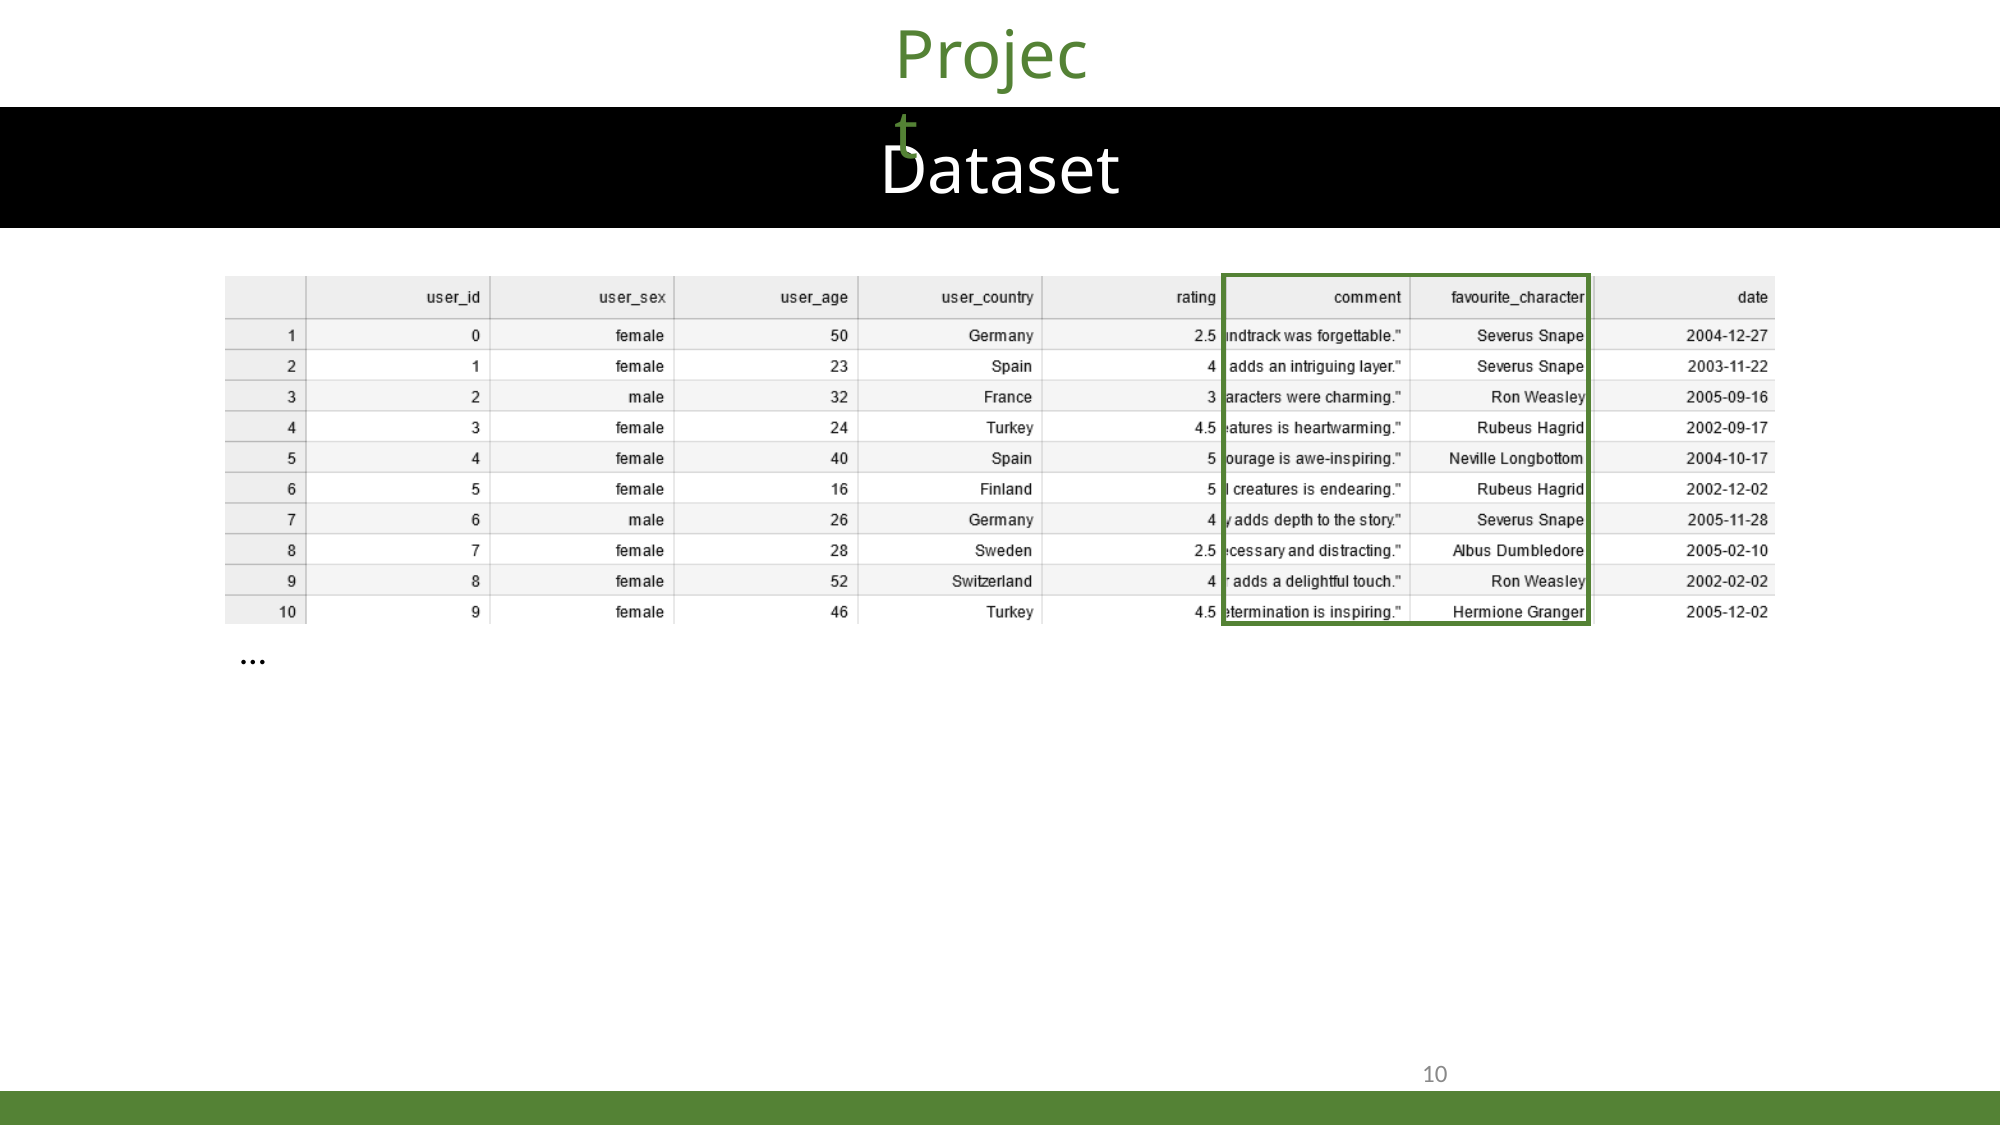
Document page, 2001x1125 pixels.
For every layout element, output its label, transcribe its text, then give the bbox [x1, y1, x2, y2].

picture [1226, 277, 1586, 621]
picture [1591, 276, 1775, 625]
text_box Dataset [690, 119, 1310, 216]
text_box Project [879, 4, 1121, 101]
text_box 10 [1406, 1042, 1857, 1091]
text_box [0, 107, 2000, 228]
text_box … [225, 619, 276, 681]
picture [225, 276, 1221, 625]
text_box [0, 1091, 2000, 1125]
